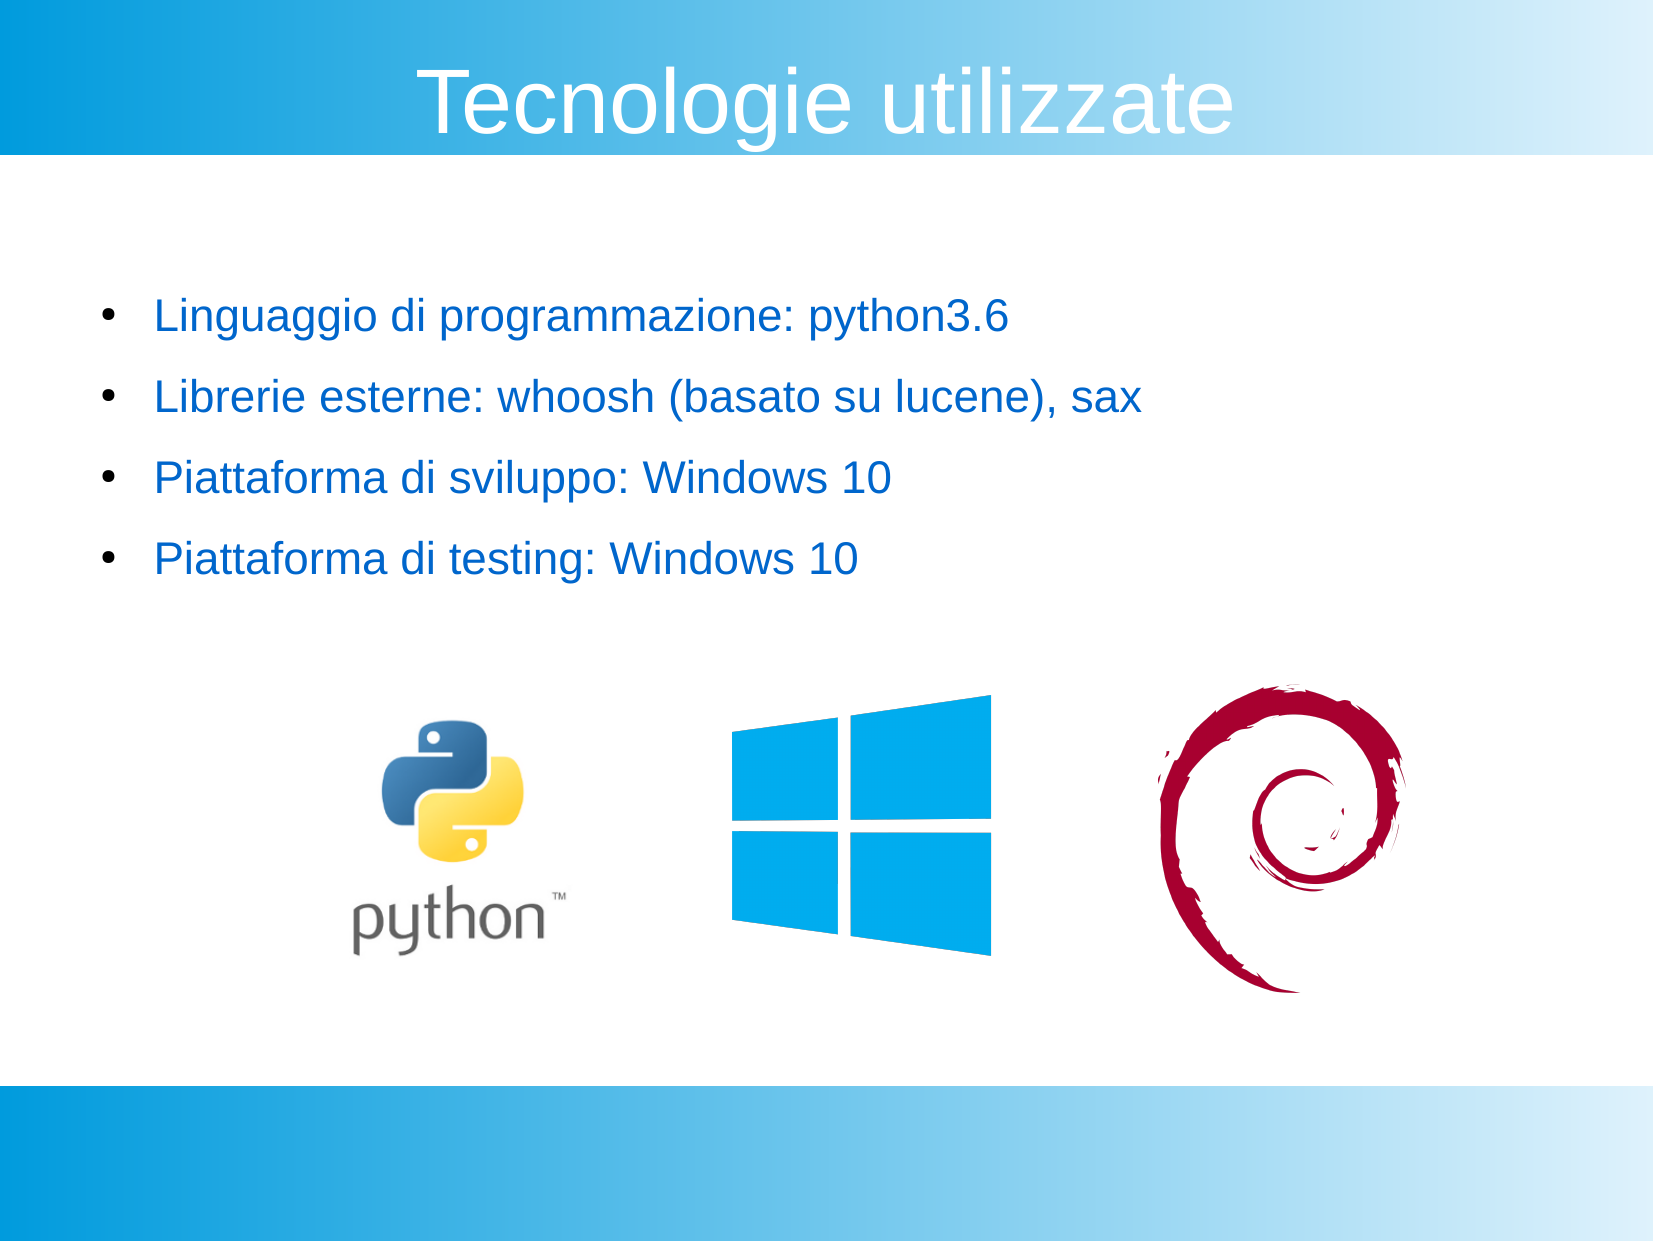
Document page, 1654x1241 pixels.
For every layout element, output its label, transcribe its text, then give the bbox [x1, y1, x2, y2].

picture [732, 695, 993, 957]
picture [1158, 684, 1406, 993]
list Linguaggio di programmazione: python3.6 Librerie esterne: whoosh (basato su lucene), sax Piattaforma di sviluppo: Windows 10 Piattaforma di testing: Windows 10 [82, 290, 1571, 650]
picture [318, 708, 580, 970]
title Tecnologie utilizzate [82, 49, 1571, 155]
